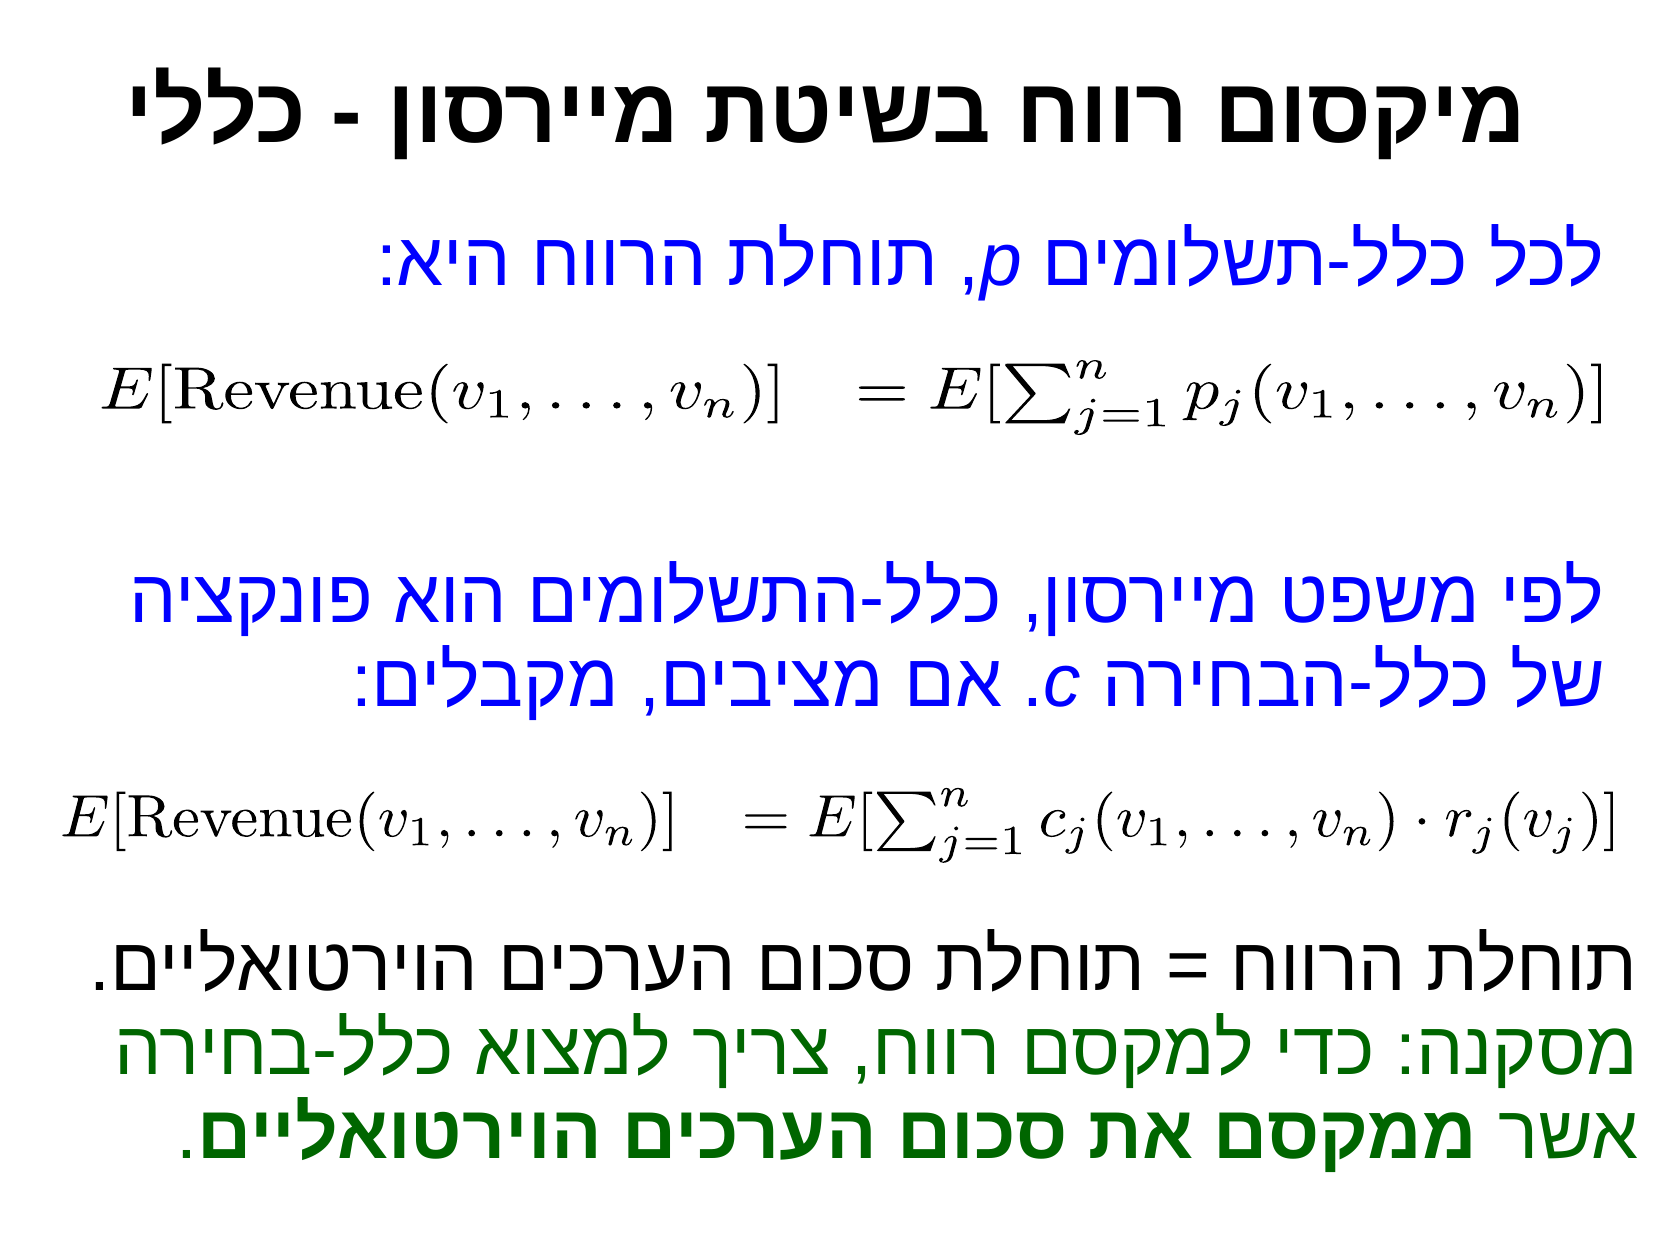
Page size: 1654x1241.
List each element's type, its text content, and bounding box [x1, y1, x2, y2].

text_box תוחלת הרווח = תוחלת סכום הערכים הוירטואליים. מסקנה: כדי למקסם רווח, צריך למצוא כלל-בחירה אשר ממקסם את סכום הערכים הוירטואליים. [0, 915, 1654, 1206]
title מיקסום רווח בשיטת מיירסון - כללי [0, 0, 1654, 225]
text_box [60, 787, 1621, 863]
text_box [98, 360, 1609, 436]
text_box לפי משפט מיירסון, כלל-התשלומים הוא פונקציה של כלל-הבחירה c. אם מציבים, מקבלים: [60, 546, 1621, 751]
text_box לכל כלל-תשלומים p, תוחלת הרווח היא: [60, 210, 1621, 323]
